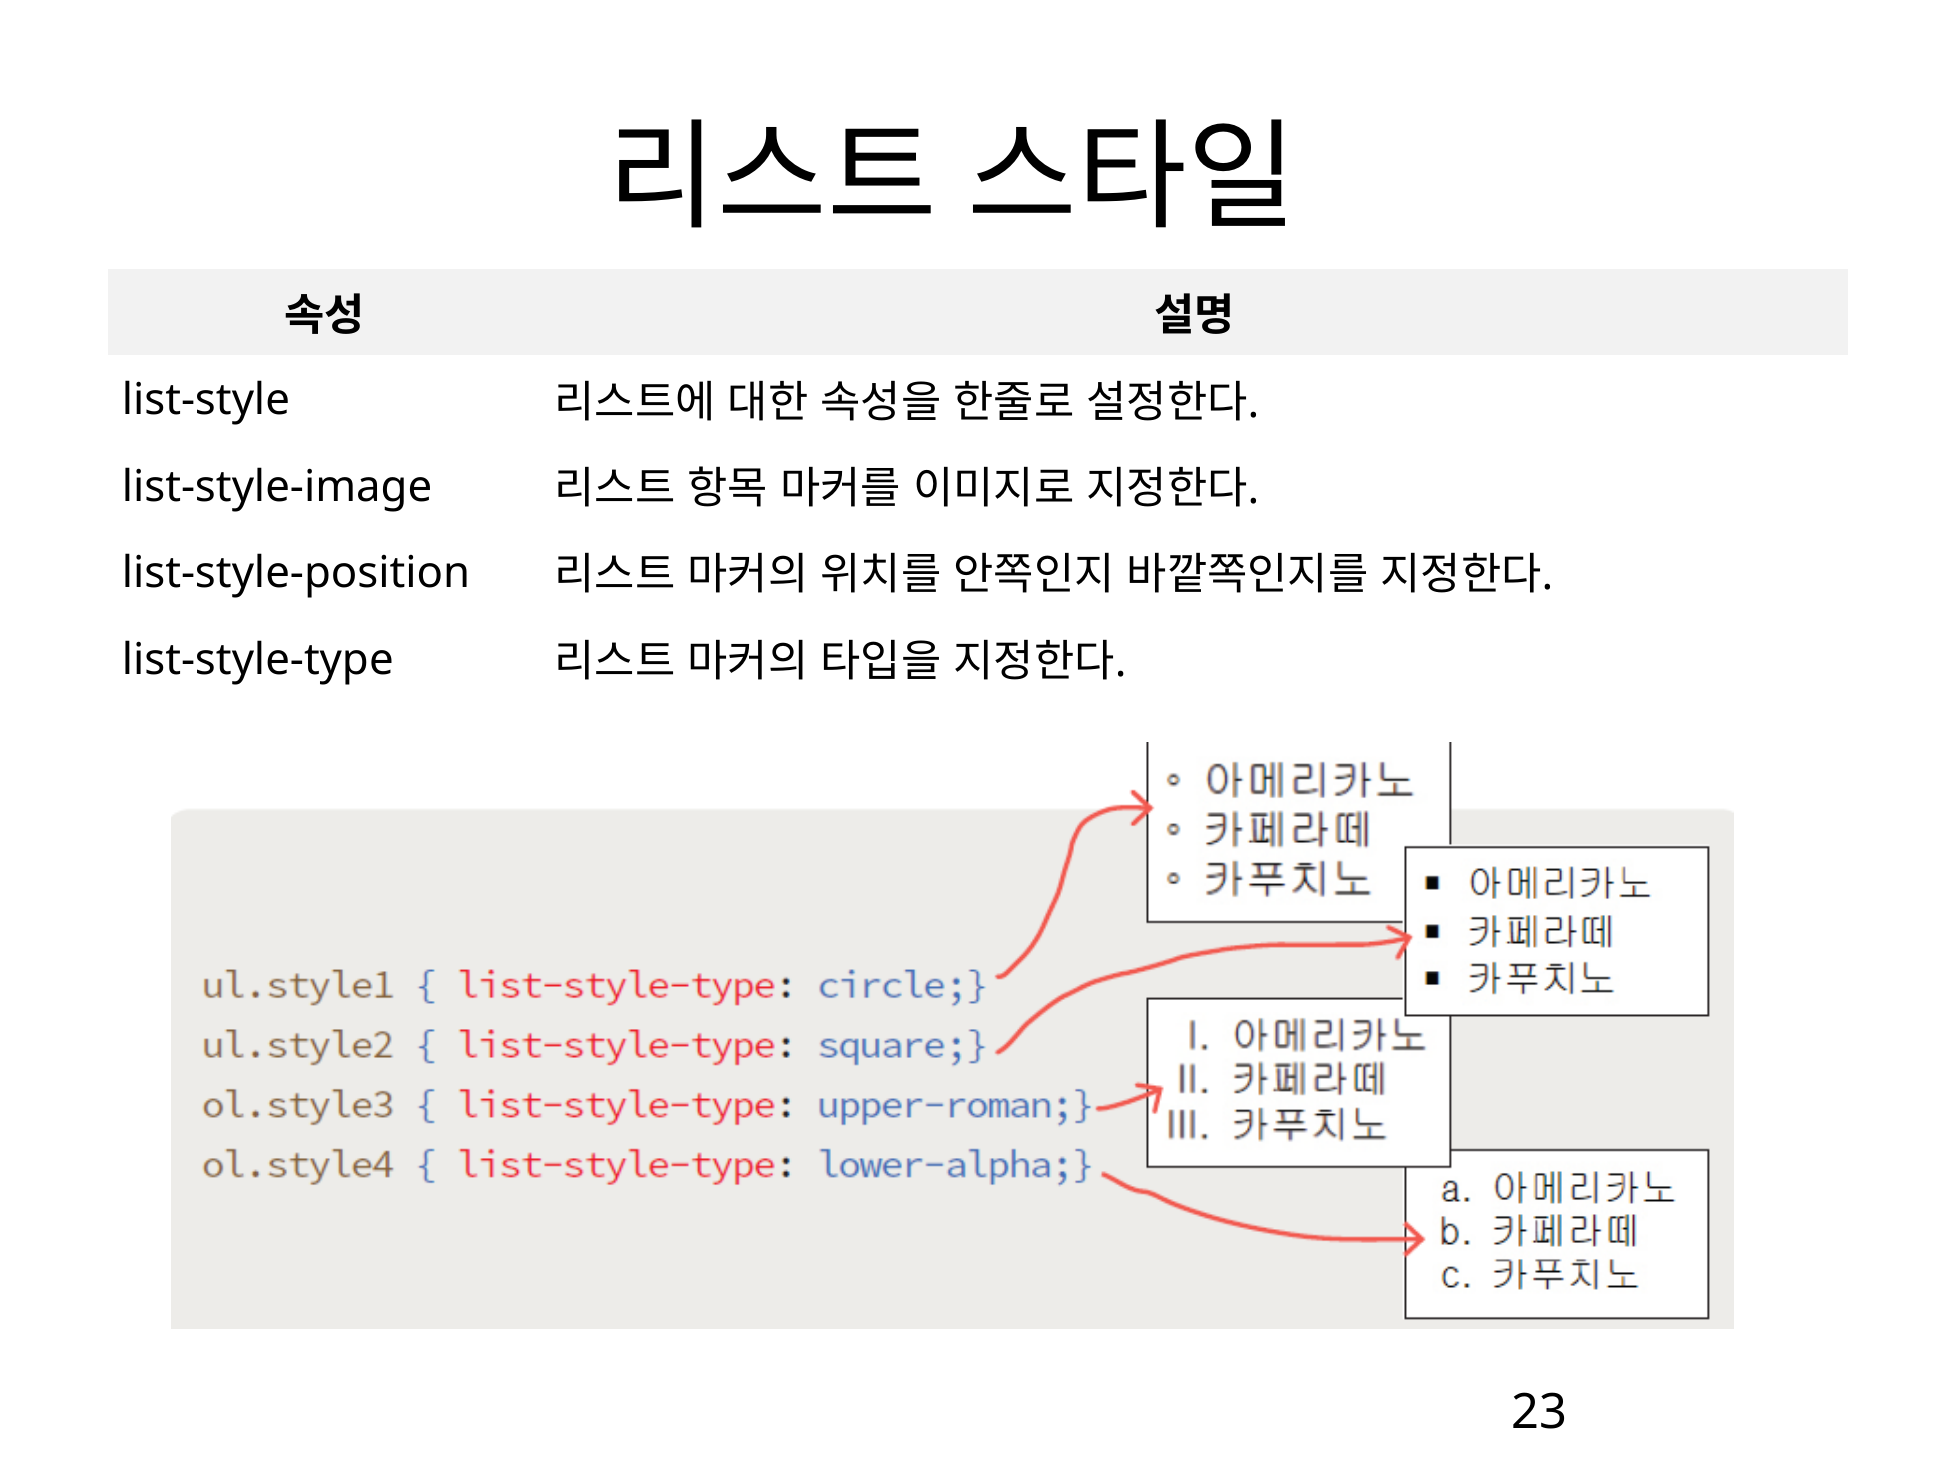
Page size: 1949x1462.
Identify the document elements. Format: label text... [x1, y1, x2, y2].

table_cell list-style-type [108, 614, 541, 700]
title 리스트 스타일 [156, 92, 1749, 255]
table_cell 리스트에 대한 속성을 한줄로 설정한다. [541, 355, 1848, 441]
slide_number <숫자> [1496, 1372, 1899, 1462]
table_header 속성 [108, 269, 541, 355]
table_header 설명 [541, 269, 1848, 355]
table_cell 리스트 마커의 타입을 지정한다. [541, 614, 1848, 700]
picture [171, 742, 1734, 1329]
table_cell list-style-image [108, 441, 541, 528]
table_cell list-style [108, 355, 541, 441]
table_cell list-style-position [108, 528, 541, 614]
table_cell 리스트 항목 마커를 이미지로 지정한다. [541, 441, 1848, 528]
table_cell 리스트 마커의 위치를 안쪽인지 바깥쪽인지를 지정한다. [541, 528, 1848, 614]
